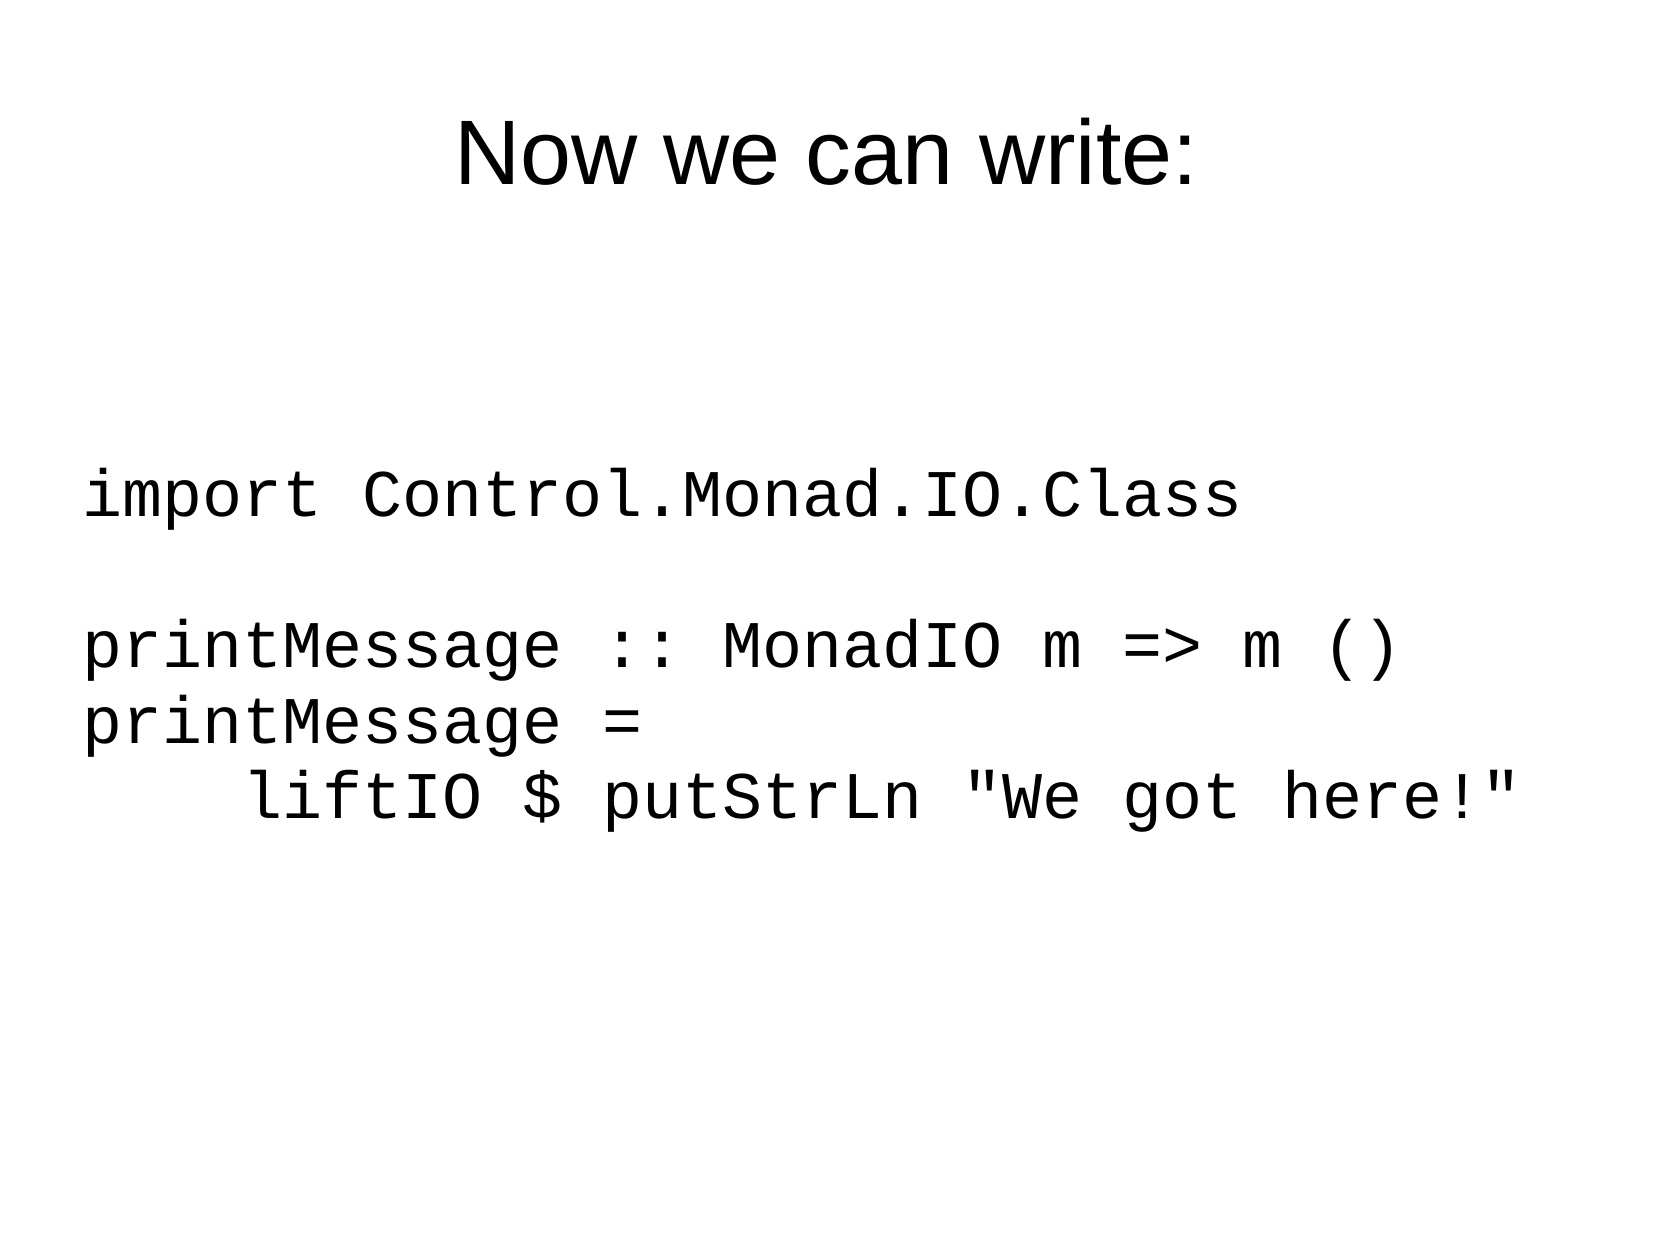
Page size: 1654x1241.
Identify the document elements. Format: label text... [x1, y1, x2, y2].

title Now we can write: [82, 49, 1571, 257]
subtitle import Control.Monad.IO.Class printMessage :: MonadIO m => m () printMessage = liftIO $ putStrLn "We got here!" [82, 290, 1571, 1010]
